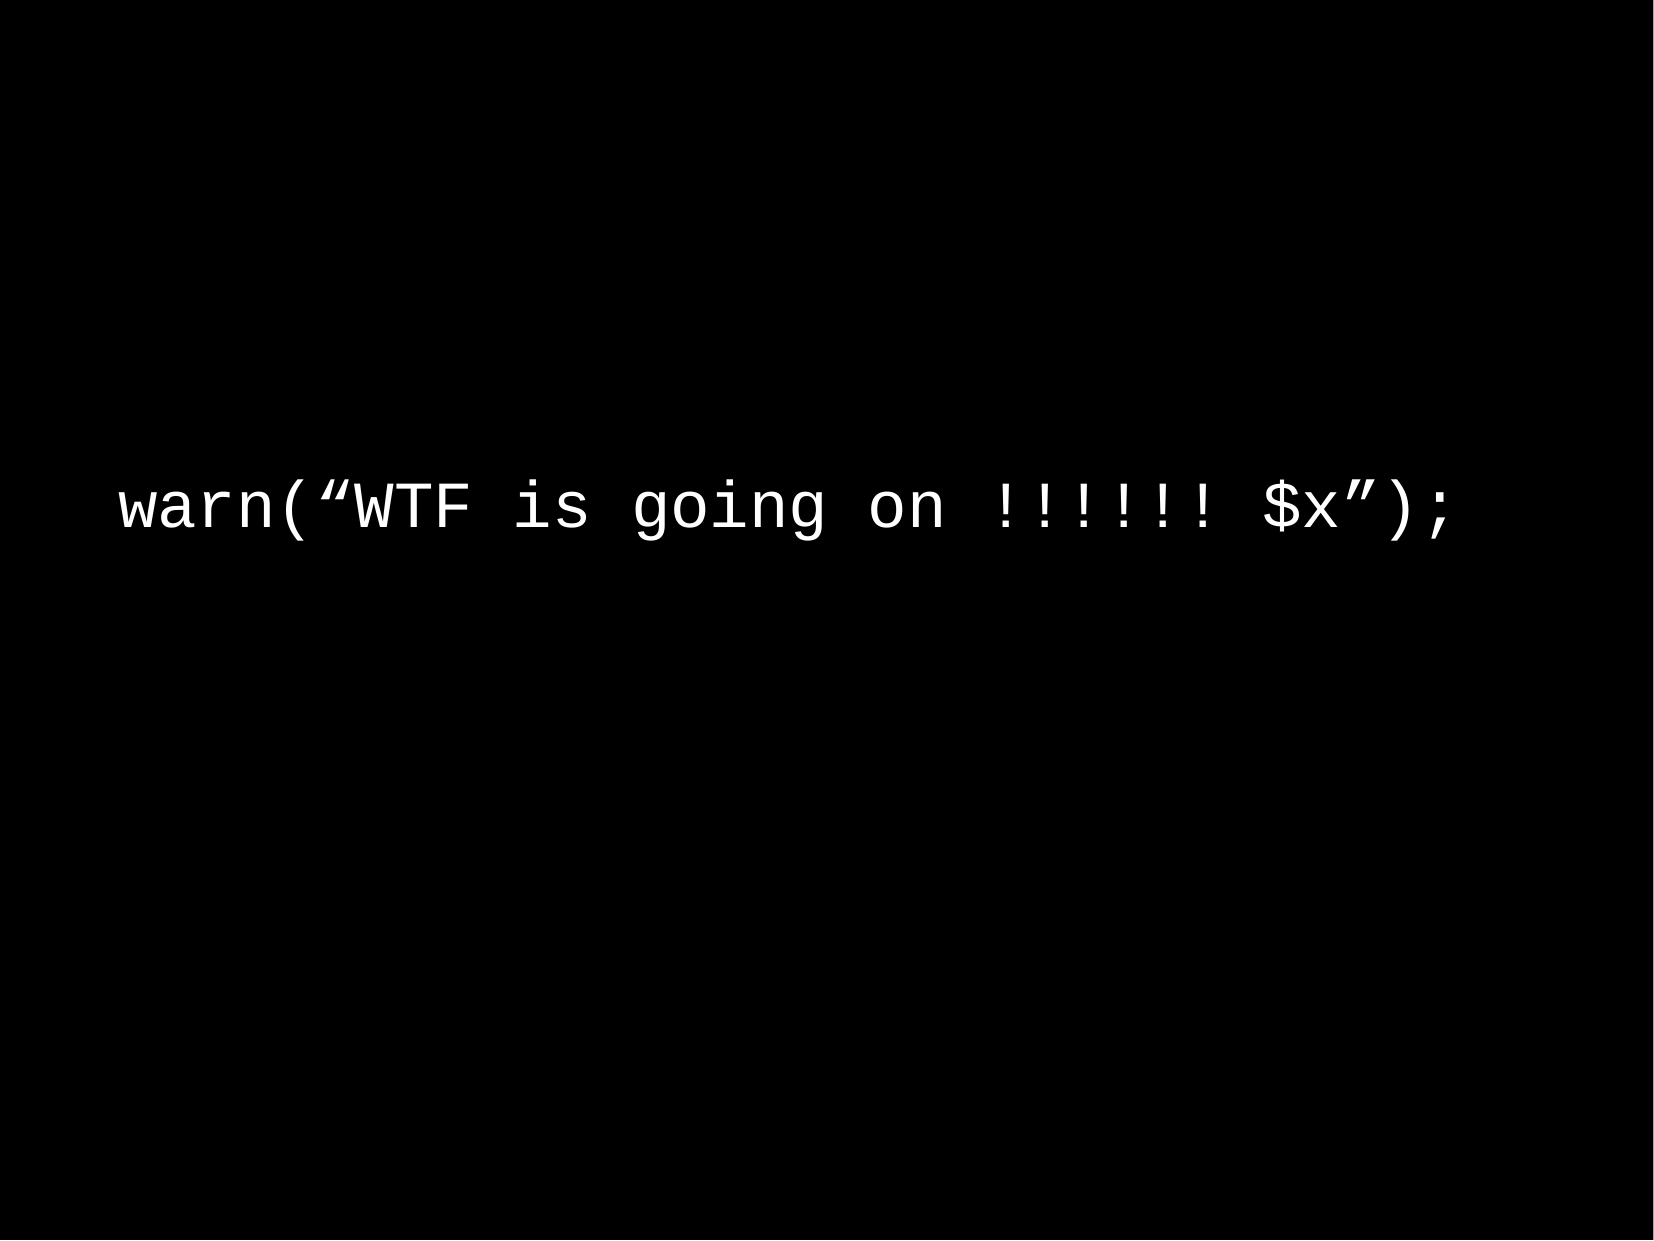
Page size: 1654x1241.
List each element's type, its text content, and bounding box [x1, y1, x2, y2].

list warn(“WTF is going on !!!!!! $x”); [118, 472, 1607, 591]
